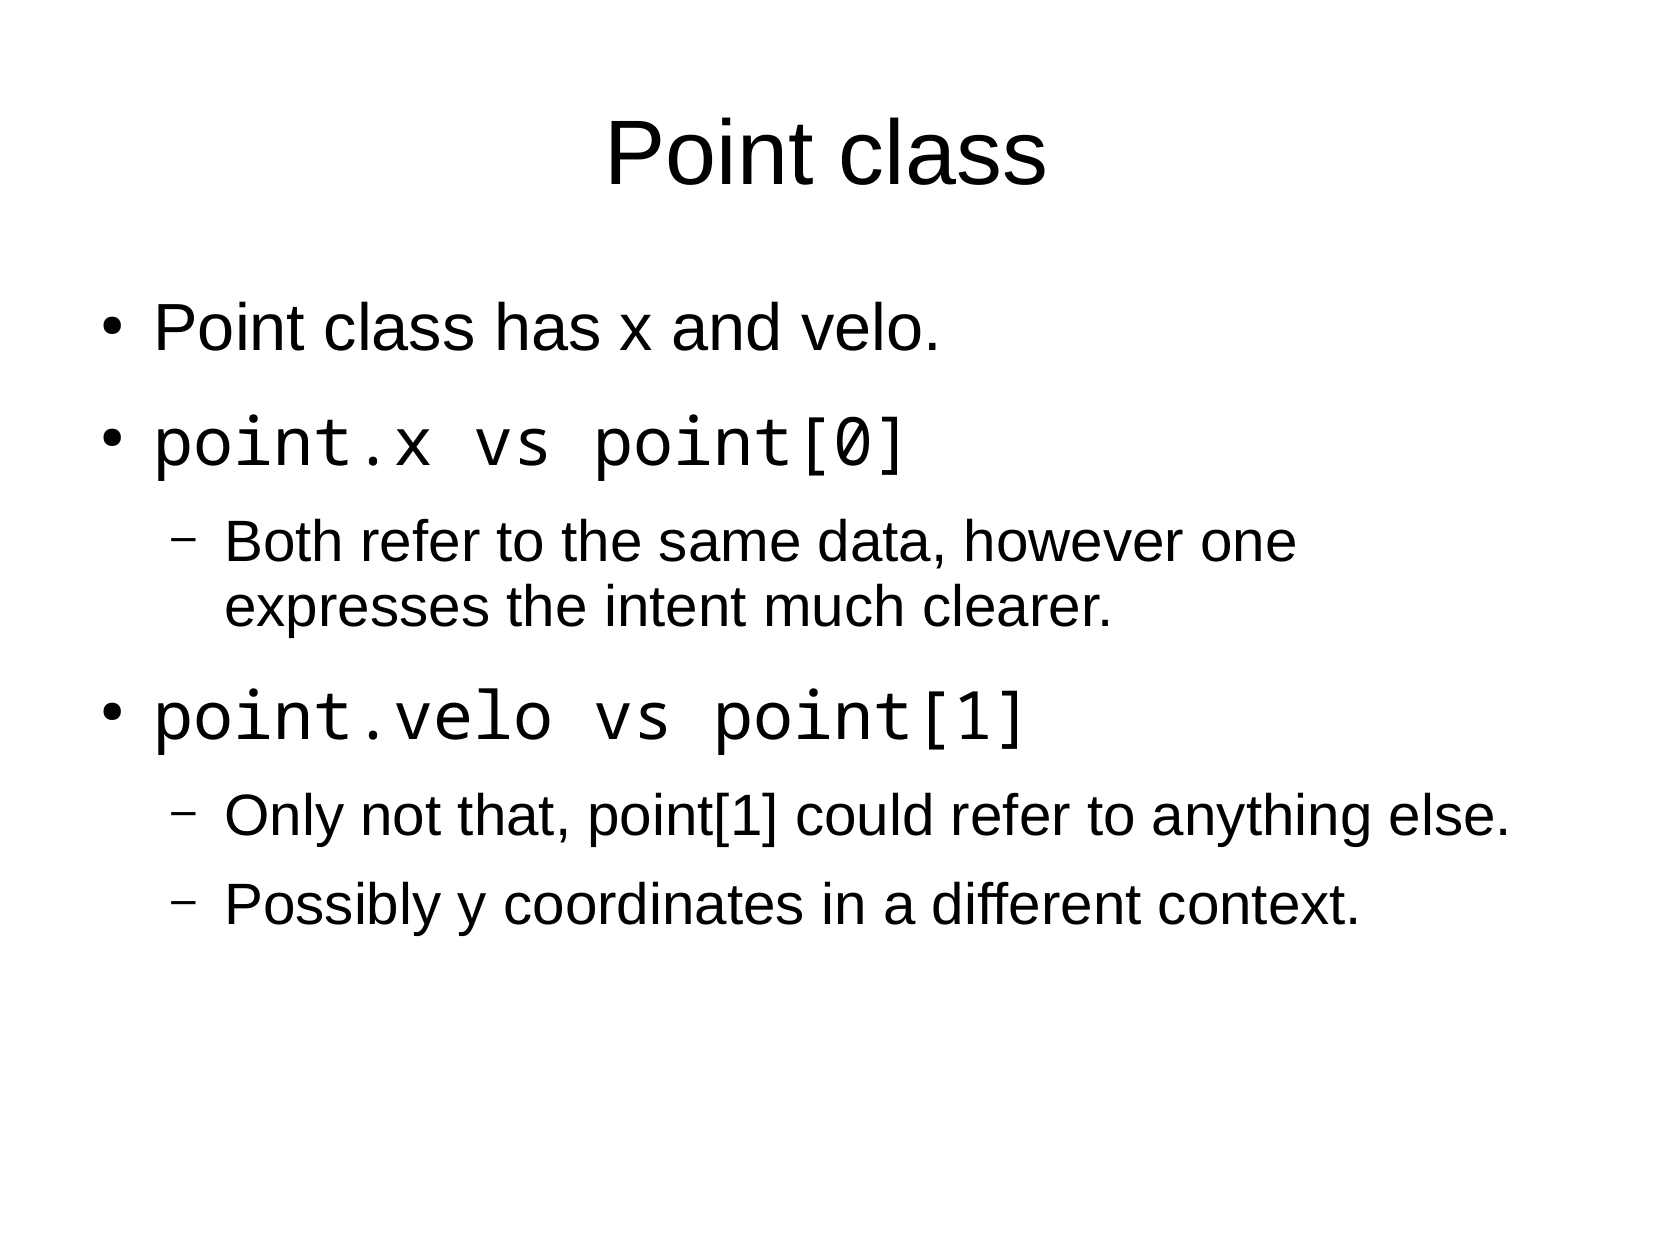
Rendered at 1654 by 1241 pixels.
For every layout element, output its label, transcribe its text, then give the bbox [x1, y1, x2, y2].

list Point class has x and velo. point.x vs point[0] Both refer to the same data, however one expresses the intent much clearer. point.velo vs point[1] Only not that, point[1] could refer to anything else. Possibly y coordinates in a different context. [82, 290, 1571, 1010]
title Point class [82, 49, 1571, 257]
